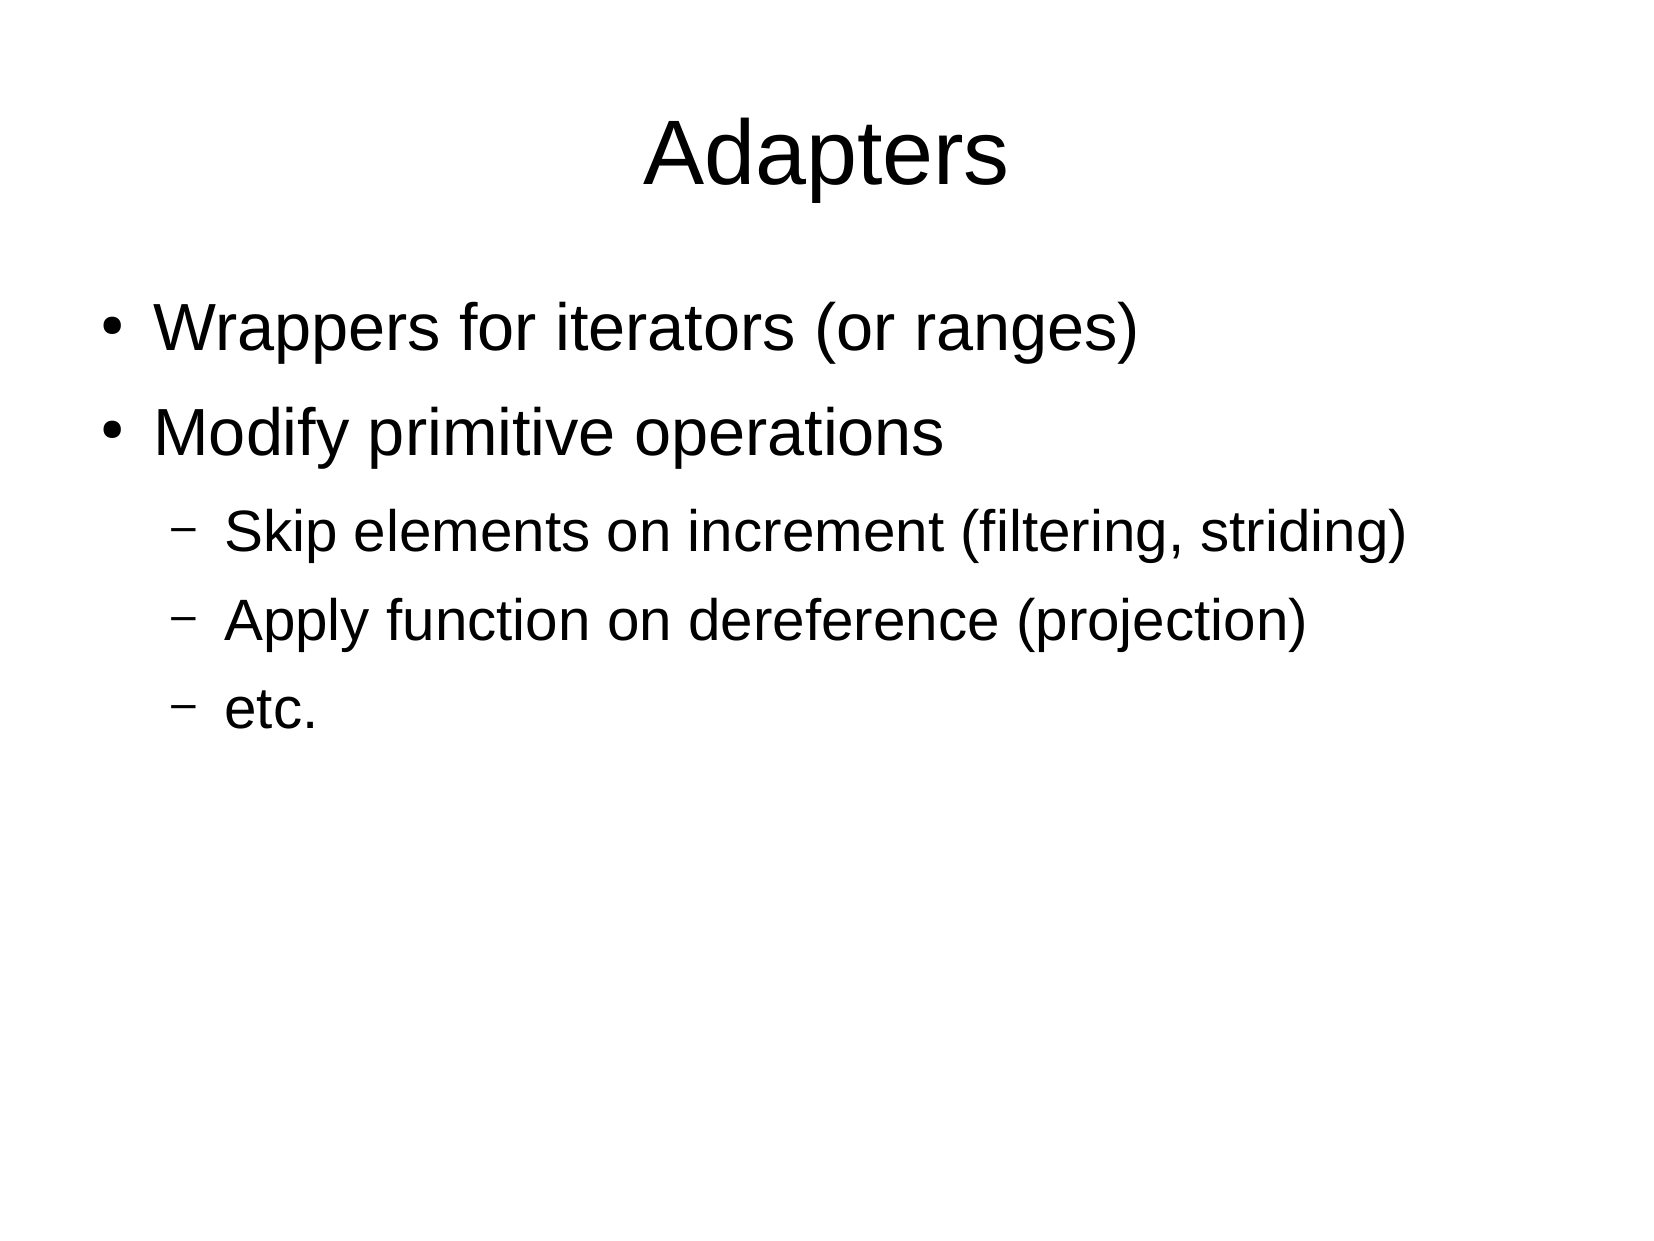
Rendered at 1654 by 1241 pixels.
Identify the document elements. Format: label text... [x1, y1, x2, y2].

title Adapters [82, 49, 1571, 257]
list Wrappers for iterators (or ranges) Modify primitive operations Skip elements on increment (filtering, striding) Apply function on dereference (projection) etc. [82, 290, 1571, 1036]
